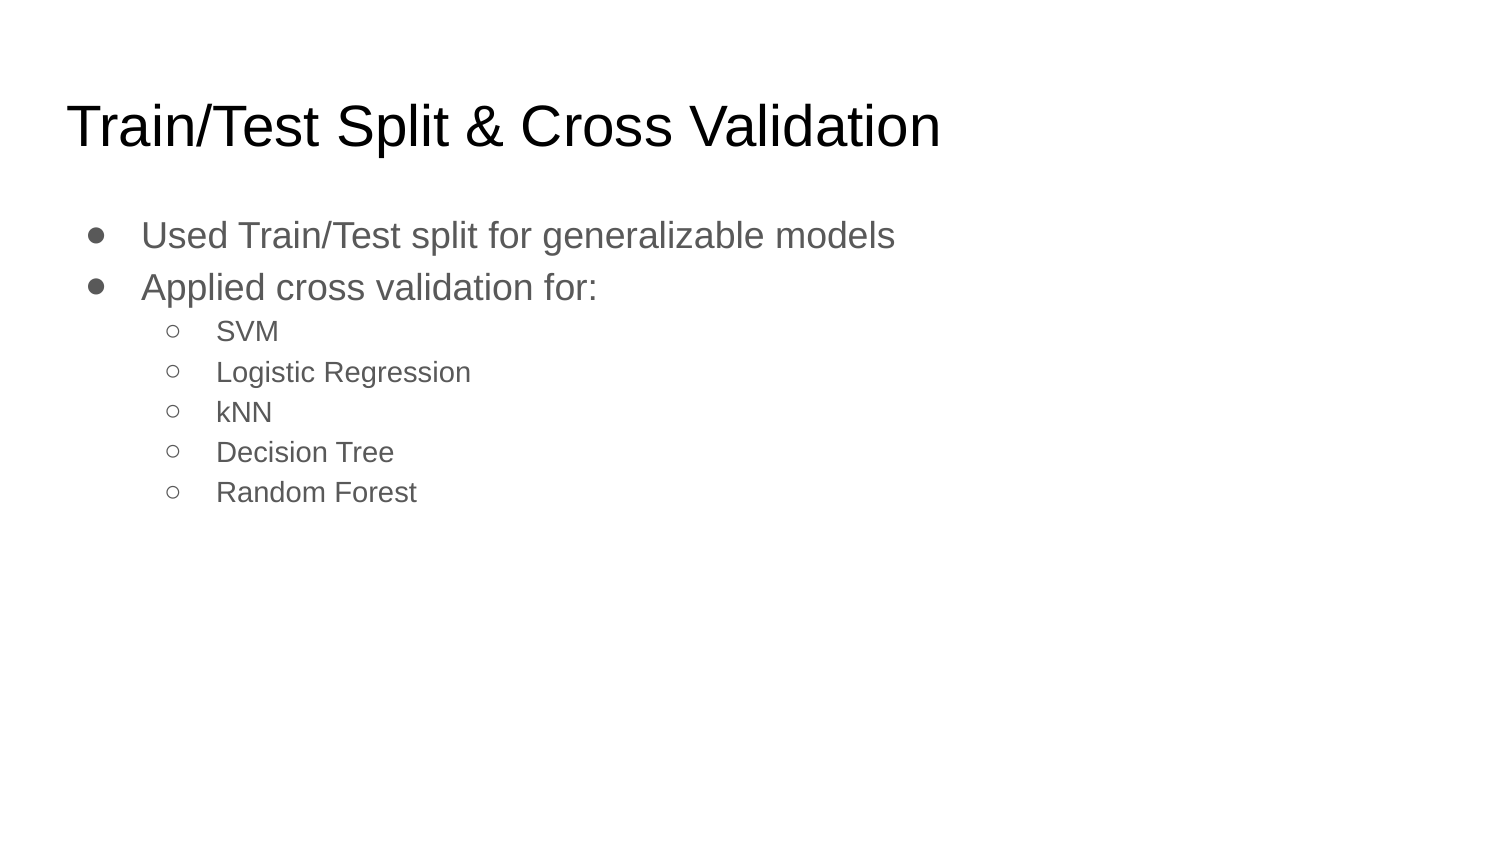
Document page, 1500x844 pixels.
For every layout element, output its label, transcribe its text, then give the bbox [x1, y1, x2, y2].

title Train/Test Split & Cross Validation [51, 72, 1449, 167]
list Used Train/Test split for generalizable models Applied cross validation for: SVM Logistic Regression kNN Decision Tree Random Forest [51, 189, 1449, 750]
